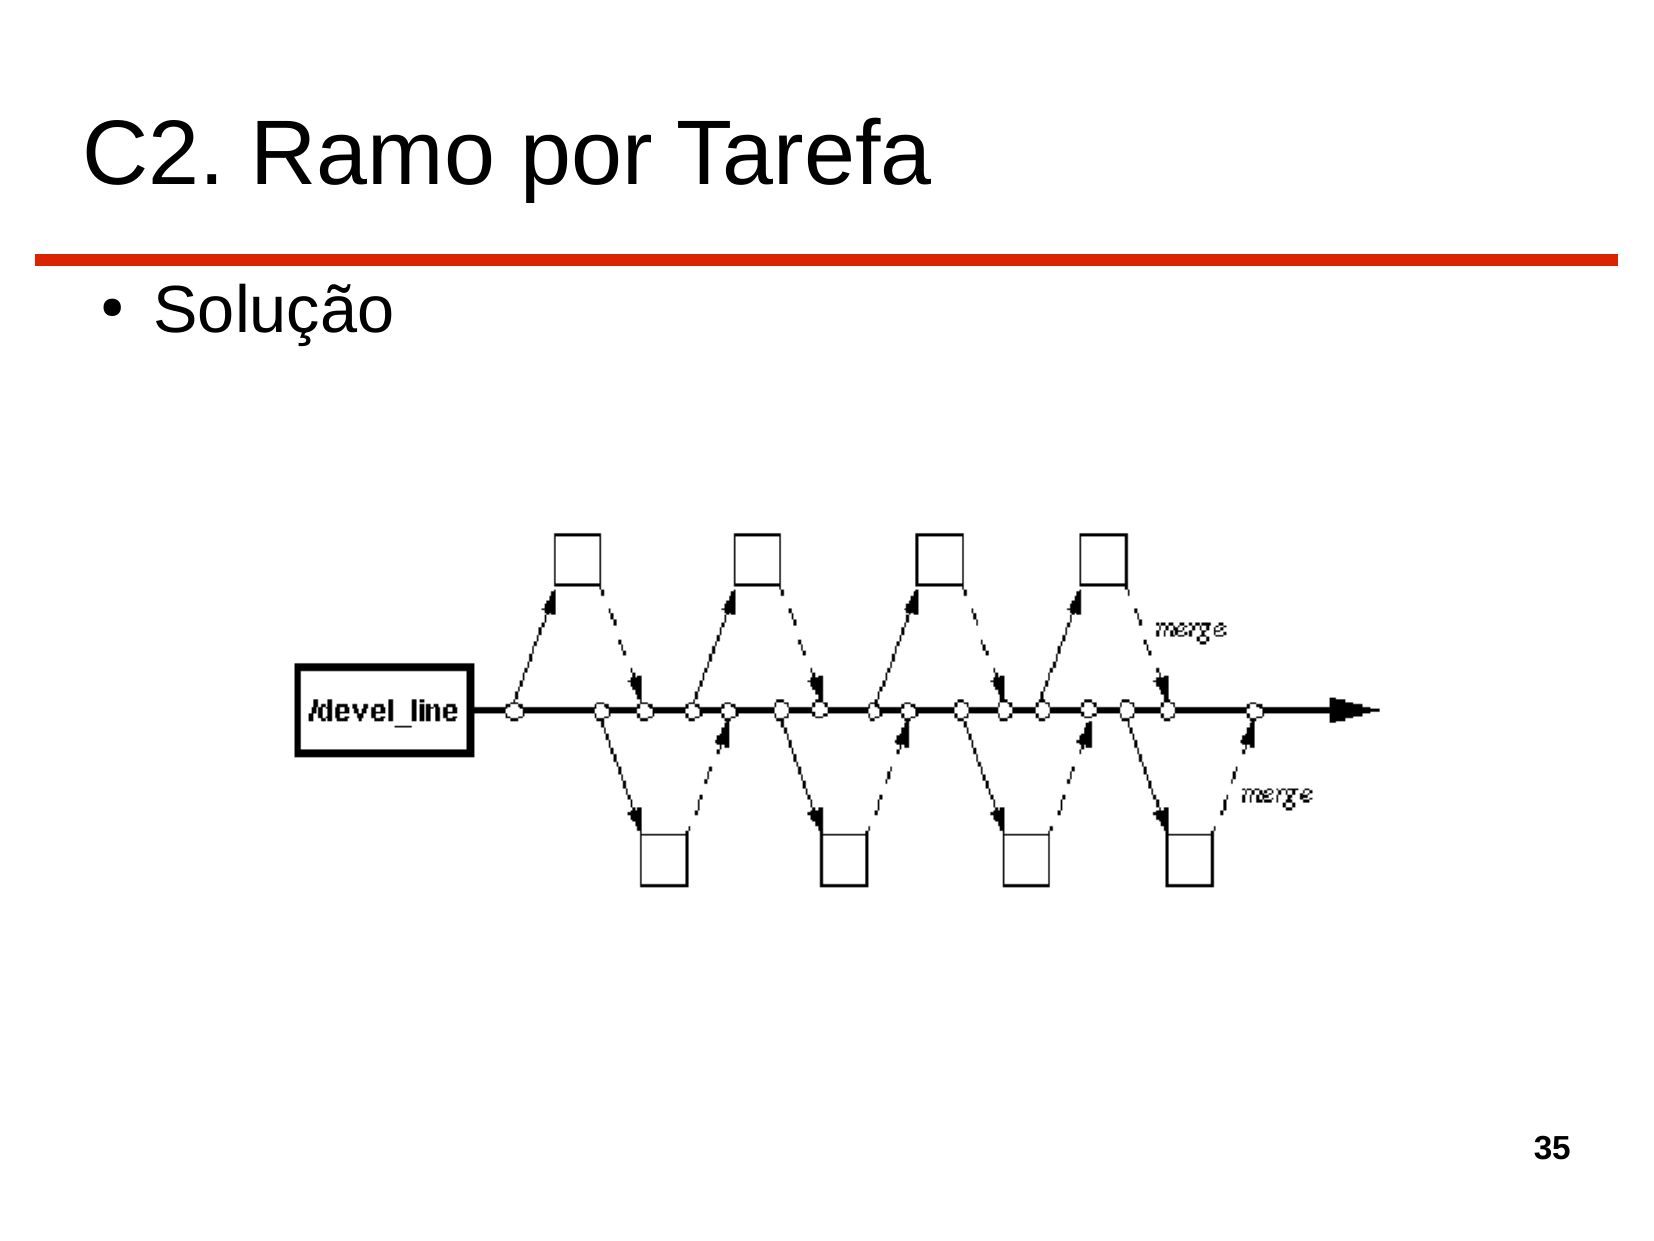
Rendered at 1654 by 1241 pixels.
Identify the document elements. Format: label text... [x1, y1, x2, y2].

list Solução [82, 271, 1571, 1111]
picture [262, 521, 1405, 911]
title C2. Ramo por Tarefa [82, 49, 1571, 257]
